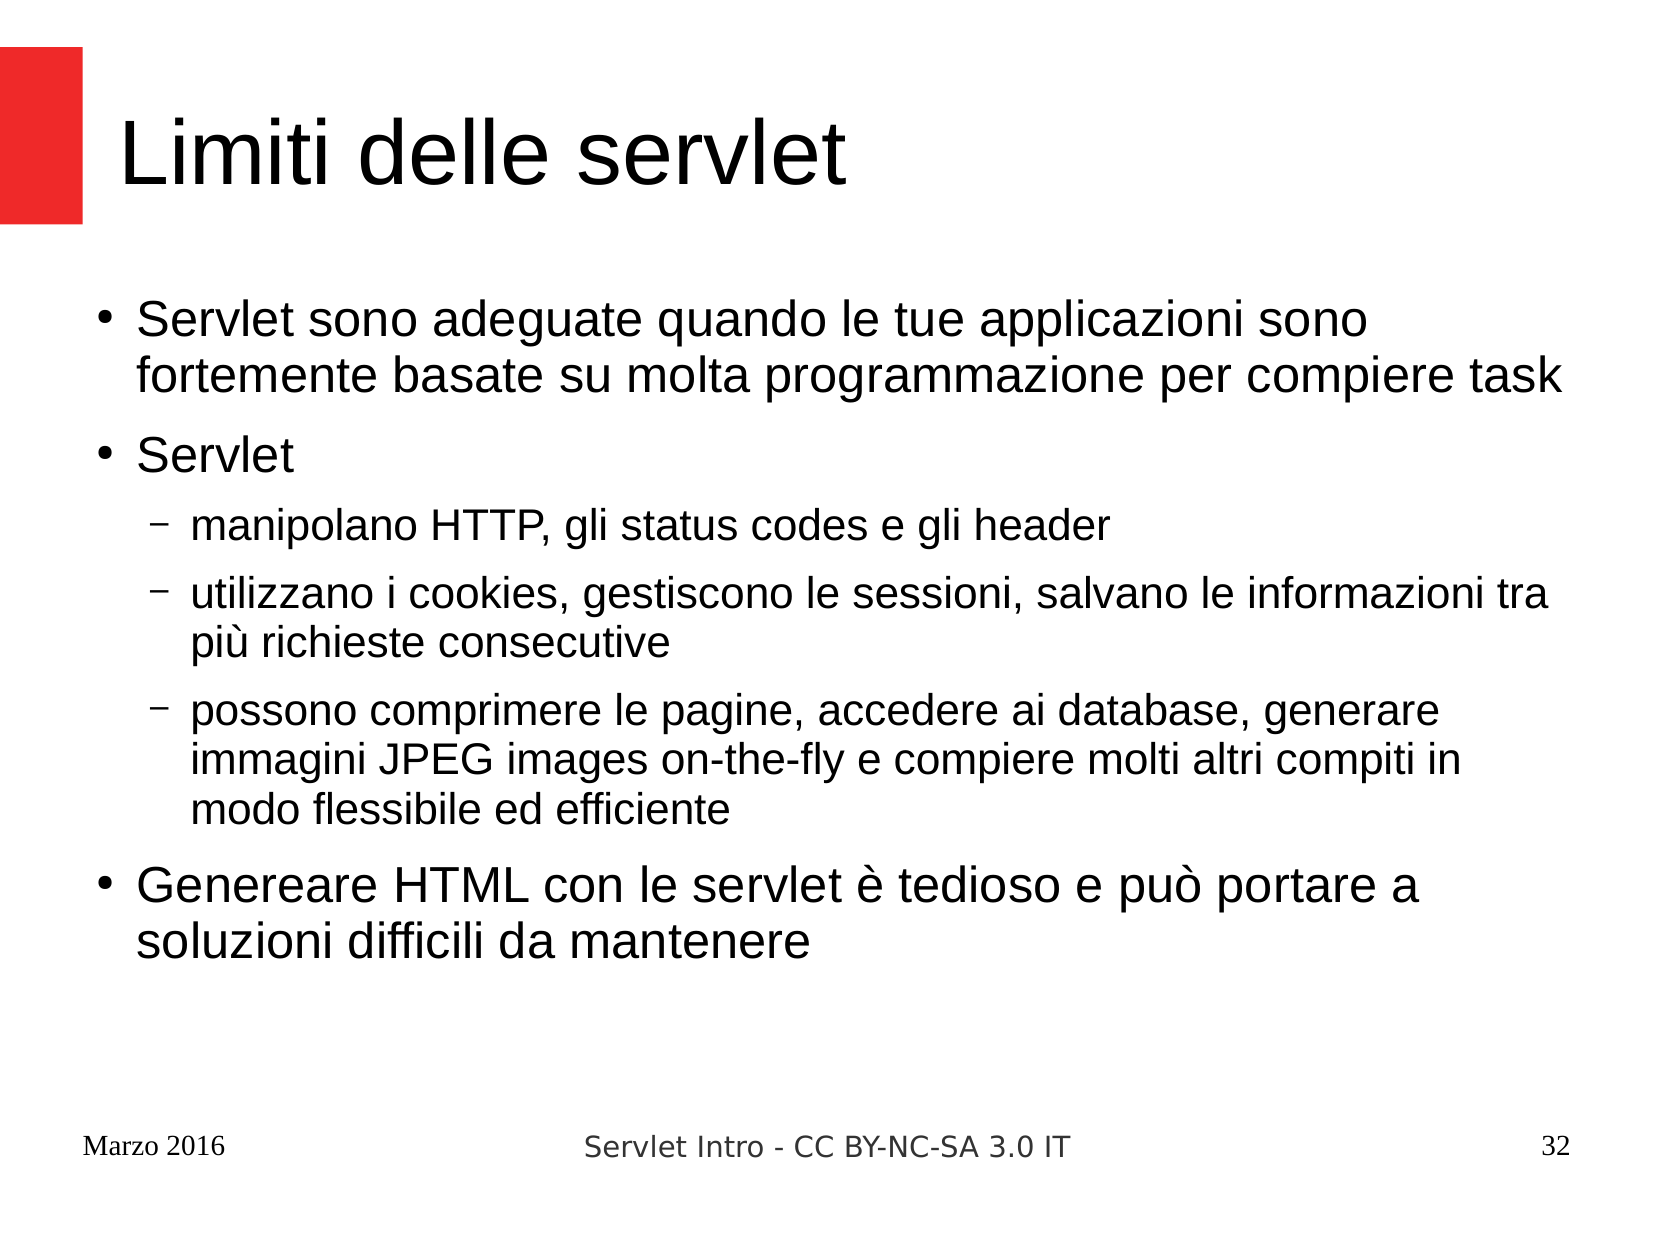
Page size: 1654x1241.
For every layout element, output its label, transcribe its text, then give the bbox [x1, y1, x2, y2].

list Servlet sono adeguate quando le tue applicazioni sono fortemente basate su molta programmazione per compiere task Servlet manipolano HTTP, gli status codes e gli header utilizzano i cookies, gestiscono le sessioni, salvano le informazioni tra più richieste consecutive possono comprimere le pagine, accedere ai database, generare immagini JPEG images on-the-fly e compiere molti altri compiti in modo flessibile ed efficiente Genereare HTML con le servlet è tedioso e può portare a soluzioni difficili da mantenere [82, 290, 1571, 1010]
title Limiti delle servlet [118, 49, 1607, 257]
